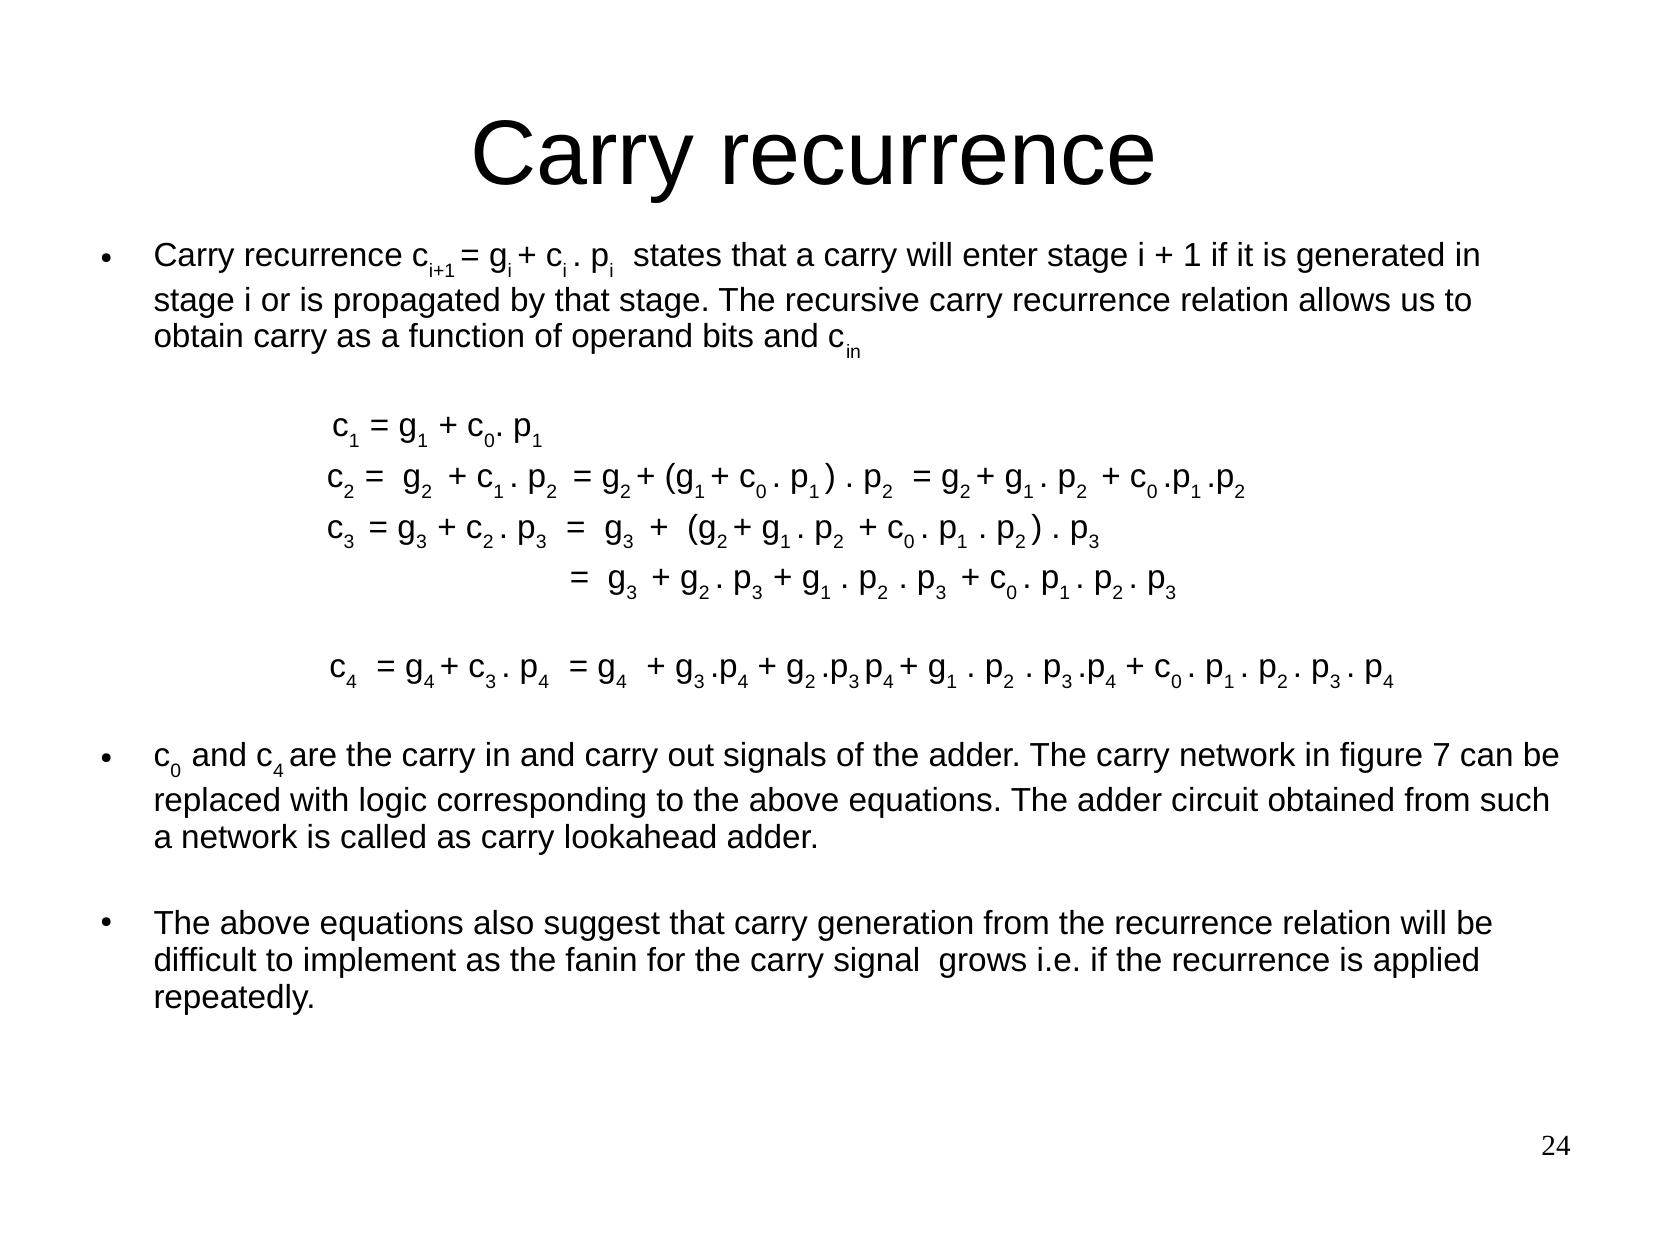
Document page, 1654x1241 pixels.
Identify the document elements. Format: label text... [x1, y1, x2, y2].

title Carry recurrence [82, 49, 1571, 236]
list Carry recurrence ci+1 = gi + ci . pi states that a carry will enter stage i + 1 if it is generated in stage i or is propagated by that stage. The recursive carry recurrence relation allows us to obtain carry as a function of operand bits and cin c1 = g1 + c0. p1 c2 = g2 + c1 . p2 = g2 + (g1 + c0 . p1 ) . p2 = g2 + g1 . p2 + c0 .p1 .p2 c3 = g3 + c2 . p3 = g3 + (g2 + g1 . p2 + c0 . p1 . p2 ) . p3 = g3 + g2 . p3 + g1 . p2 . p3 + c0 . p1 . p2 . p3 c4 = g4 + c3 . p4 = g4 + g3 .p4 + g2 .p3 p4 + g1 . p2 . p3 .p4 + c0 . p1 . p2 . p3 . p4 c0 and c4 are the carry in and carry out signals of the adder. The carry network in figure 7 can be replaced with logic corresponding to the above equations. The adder circuit obtained from such a network is called as carry lookahead adder. The above equations also suggest that carry generation from the recurrence relation will be difficult to implement as the fanin for the carry signal grows i.e. if the recurrence is applied repeatedly. [82, 236, 1571, 1111]
